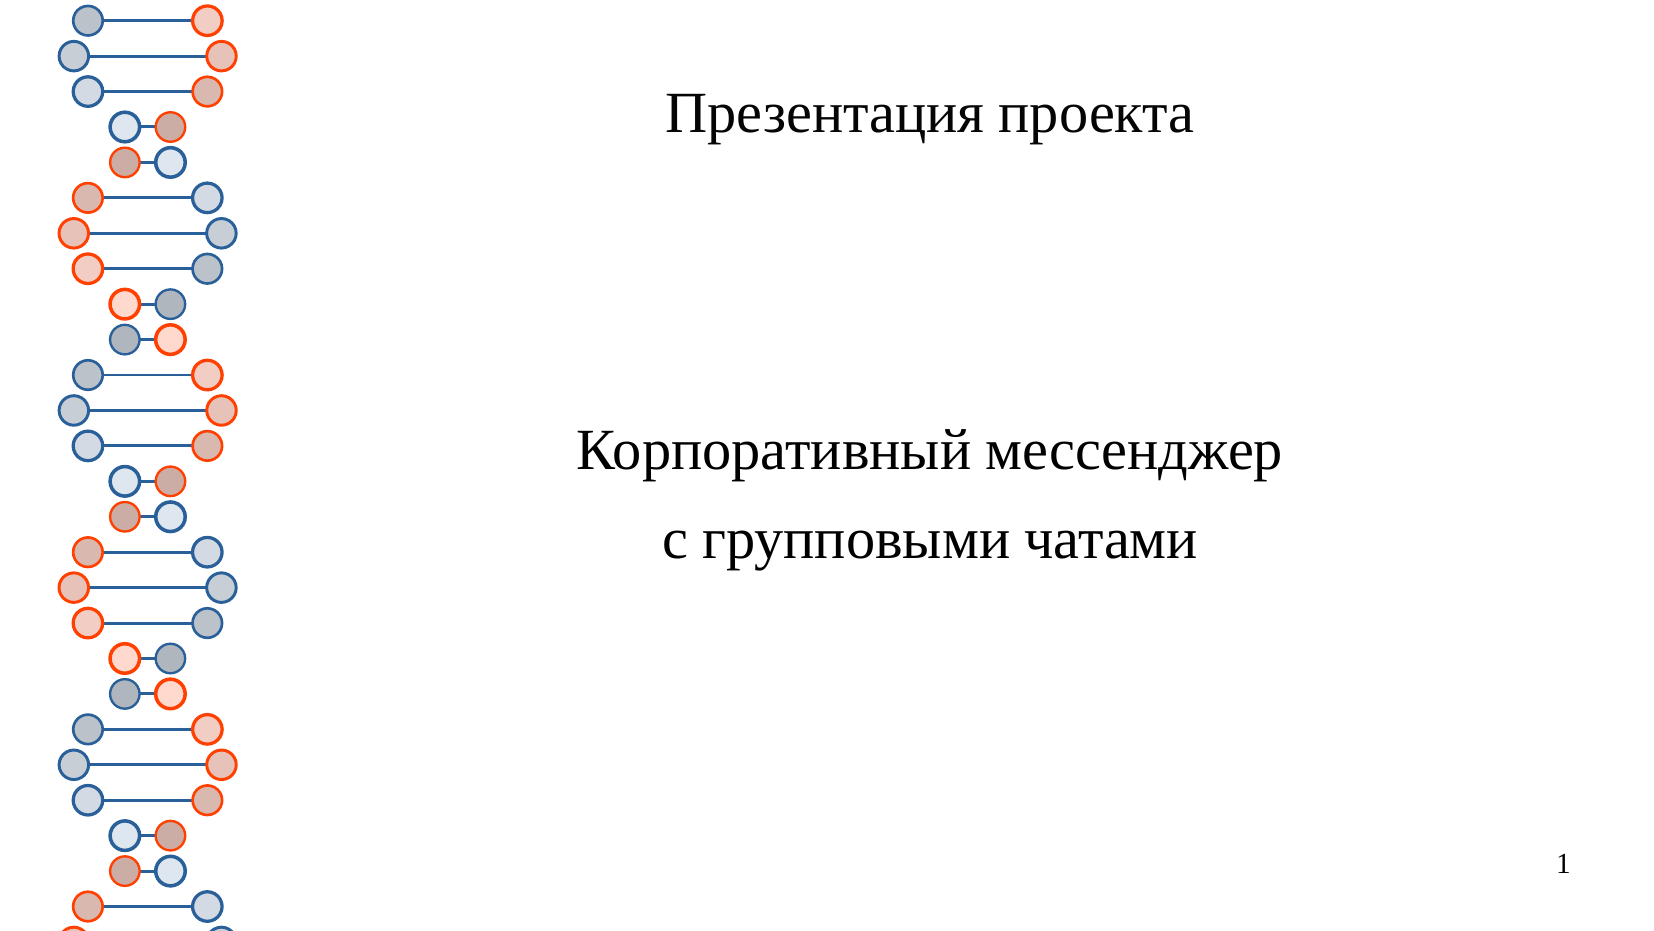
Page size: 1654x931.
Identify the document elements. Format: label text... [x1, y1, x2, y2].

subtitle Корпоративный мессенджер с групповыми чатами [265, 224, 1595, 764]
title Презентация проекта [265, 35, 1595, 189]
